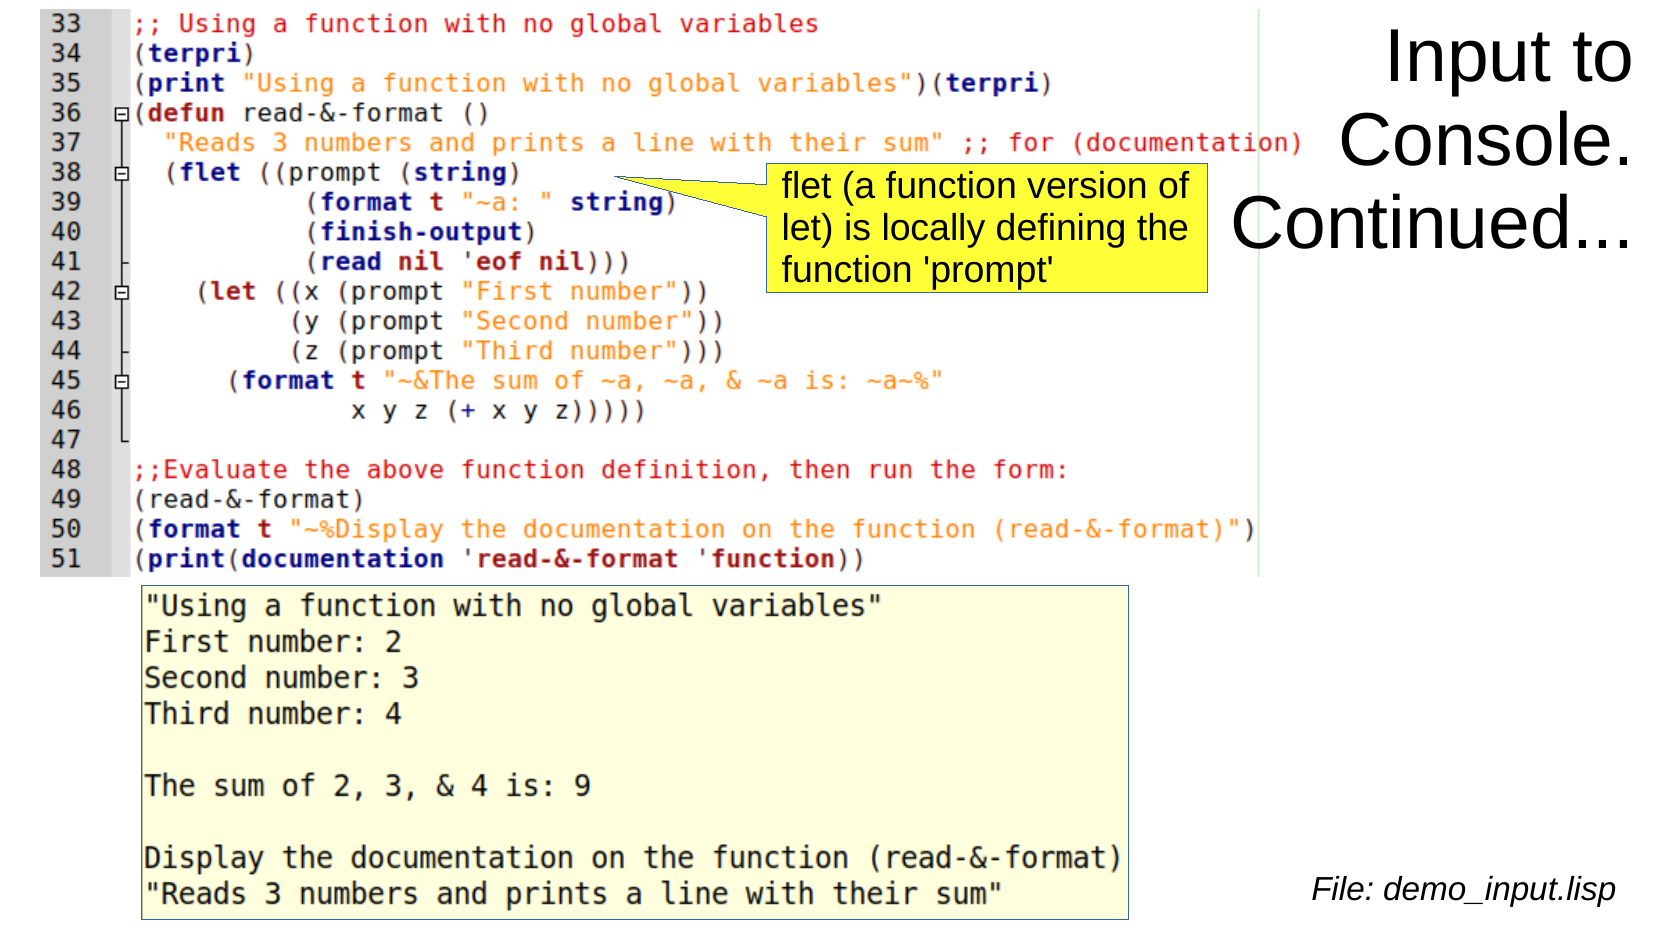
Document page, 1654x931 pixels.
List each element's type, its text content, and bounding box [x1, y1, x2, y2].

picture [141, 585, 1129, 920]
picture [40, 9, 1313, 577]
title Input to Console. Continued... [1223, 12, 1635, 265]
text_box flet (a function version of let) is locally defining the function 'prompt' [614, 163, 1208, 293]
text_box File: demo_input.lisp [1296, 863, 1634, 916]
